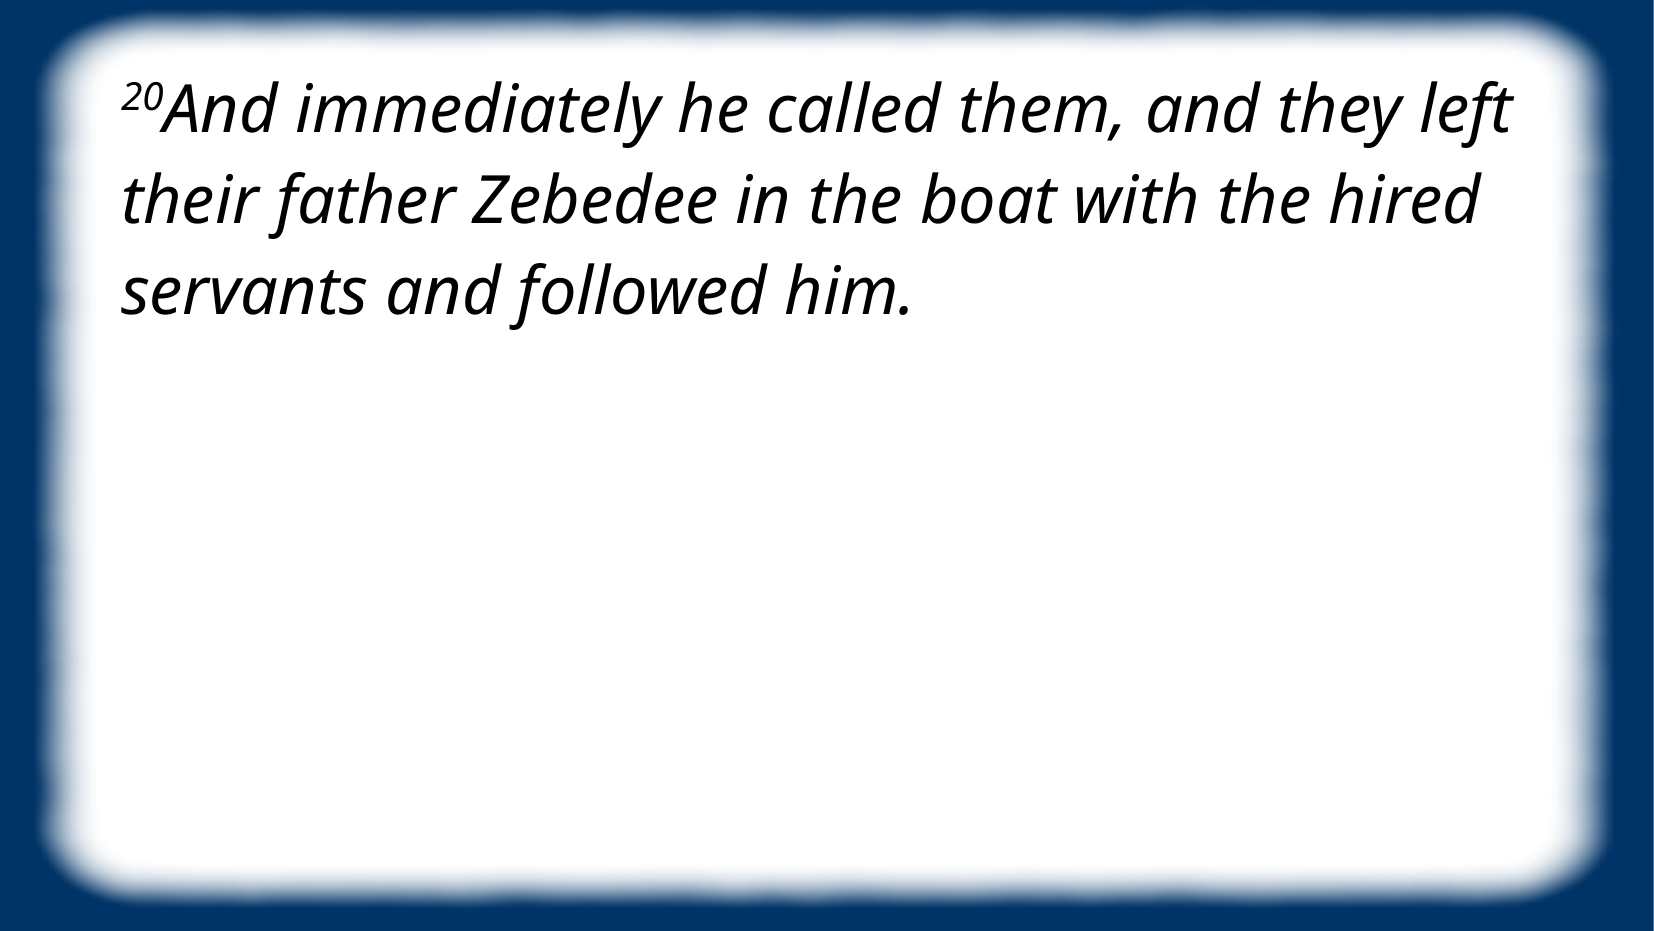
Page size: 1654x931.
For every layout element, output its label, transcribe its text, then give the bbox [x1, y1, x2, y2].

picture [0, 0, 1654, 931]
text_box 20And immediately he called them, and they left their father Zebedee in the boat with the hired servants and followed him. [106, 54, 1562, 346]
